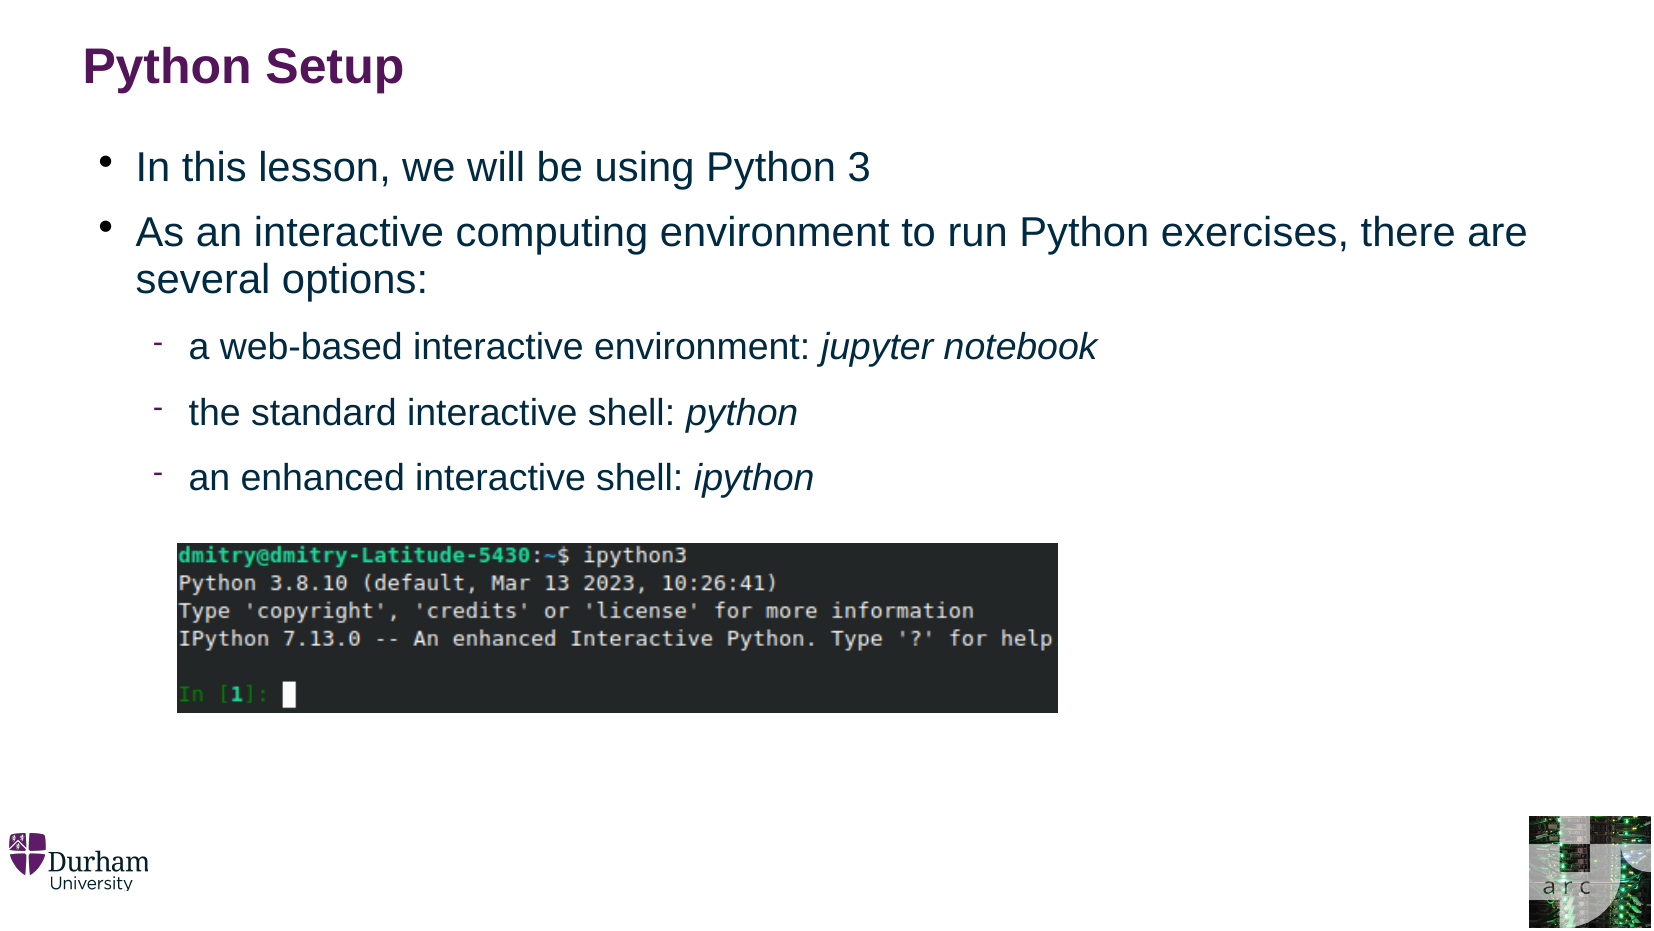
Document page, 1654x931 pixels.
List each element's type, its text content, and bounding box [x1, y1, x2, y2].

title Python Setup [82, 36, 1571, 93]
picture [1529, 816, 1651, 928]
picture [9, 833, 148, 891]
picture [177, 543, 1058, 713]
list In this lesson, we will be using Python 3 As an interactive computing environment to run Python exercises, there are several options: a web-based interactive environment: jupyter notebook the standard interactive shell: python an enhanced interactive shell: ipython [82, 141, 1571, 745]
